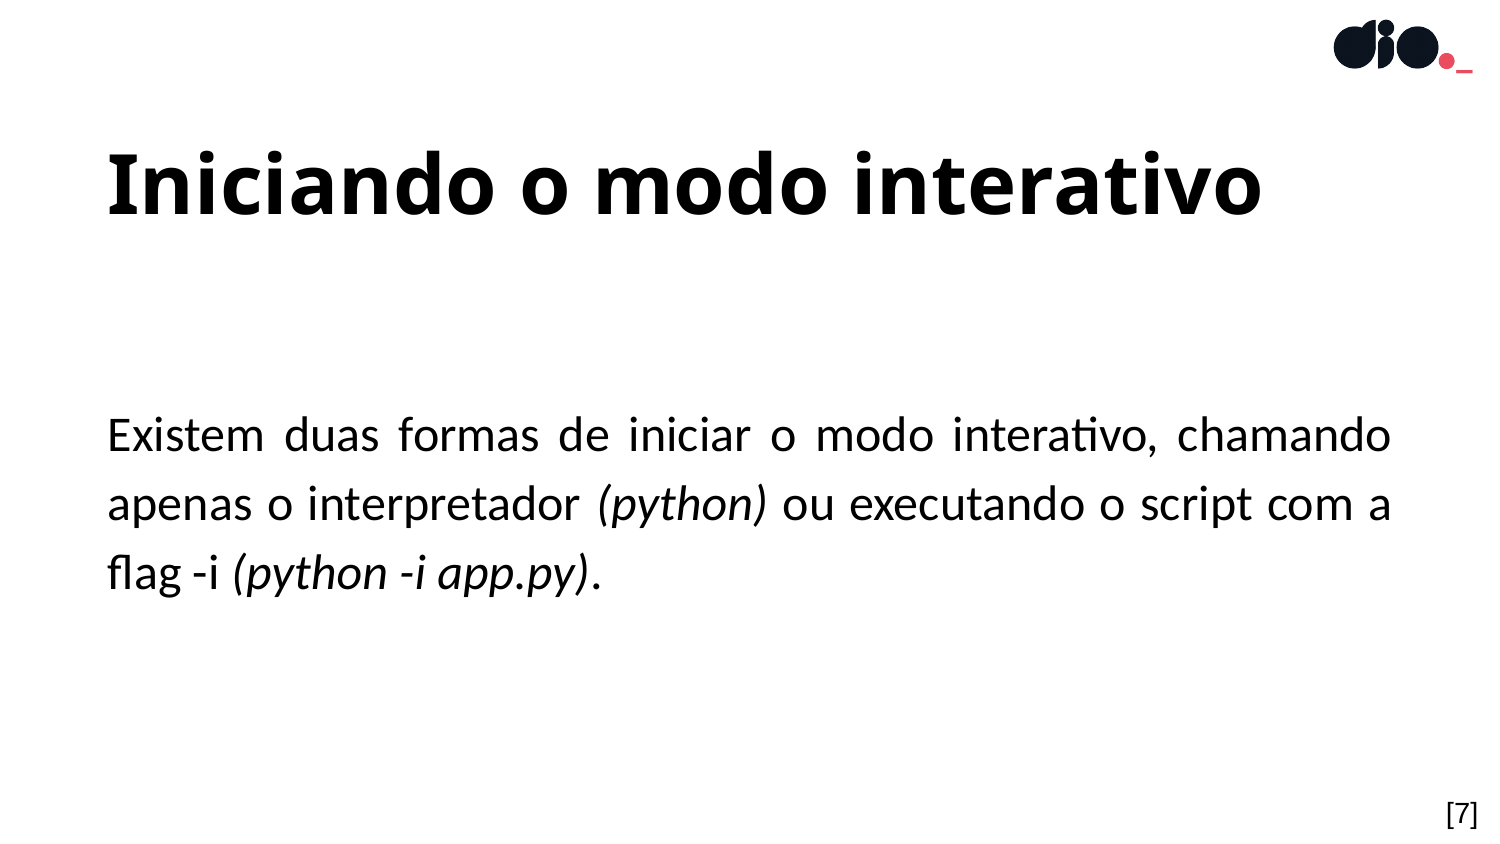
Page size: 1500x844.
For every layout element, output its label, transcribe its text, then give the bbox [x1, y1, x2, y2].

picture [1333, 19, 1473, 74]
slide_number [<número>] [1403, 779, 1494, 844]
text_box Existem duas formas de iniciar o modo interativo, chamando apenas o interpretador (python) ou executando o script com a flag -i (python -i app.py). [92, 243, 1408, 749]
text_box Iniciando o modo interativo [92, 104, 1408, 243]
